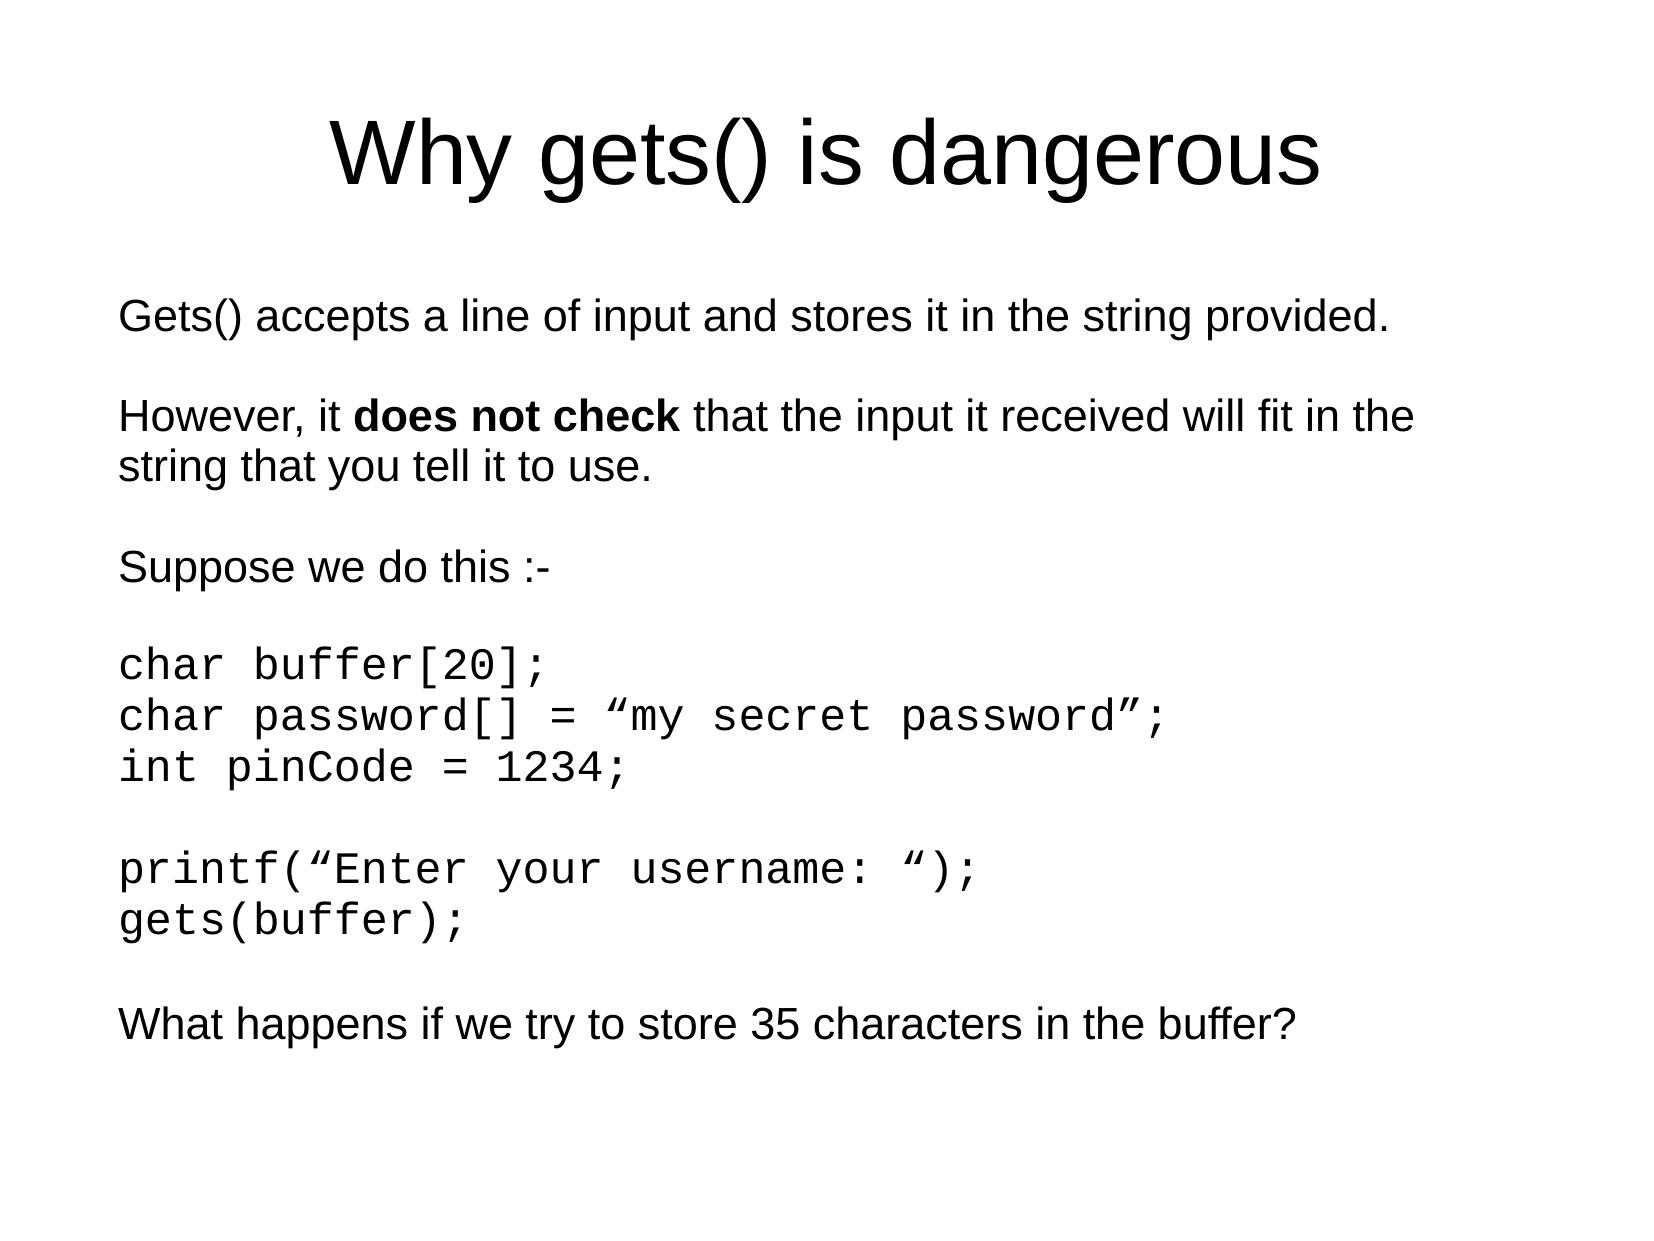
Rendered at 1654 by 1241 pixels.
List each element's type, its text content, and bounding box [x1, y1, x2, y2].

title Why gets() is dangerous [82, 49, 1571, 257]
subtitle Gets() accepts a line of input and stores it in the string provided. However, it does not check that the input it received will fit in the string that you tell it to use. Suppose we do this :- char buffer[20]; char password[] = “my secret password”; int pinCode = 1234; printf(“Enter your username: “); gets(buffer); What happens if we try to store 35 characters in the buffer? [118, 290, 1538, 1158]
